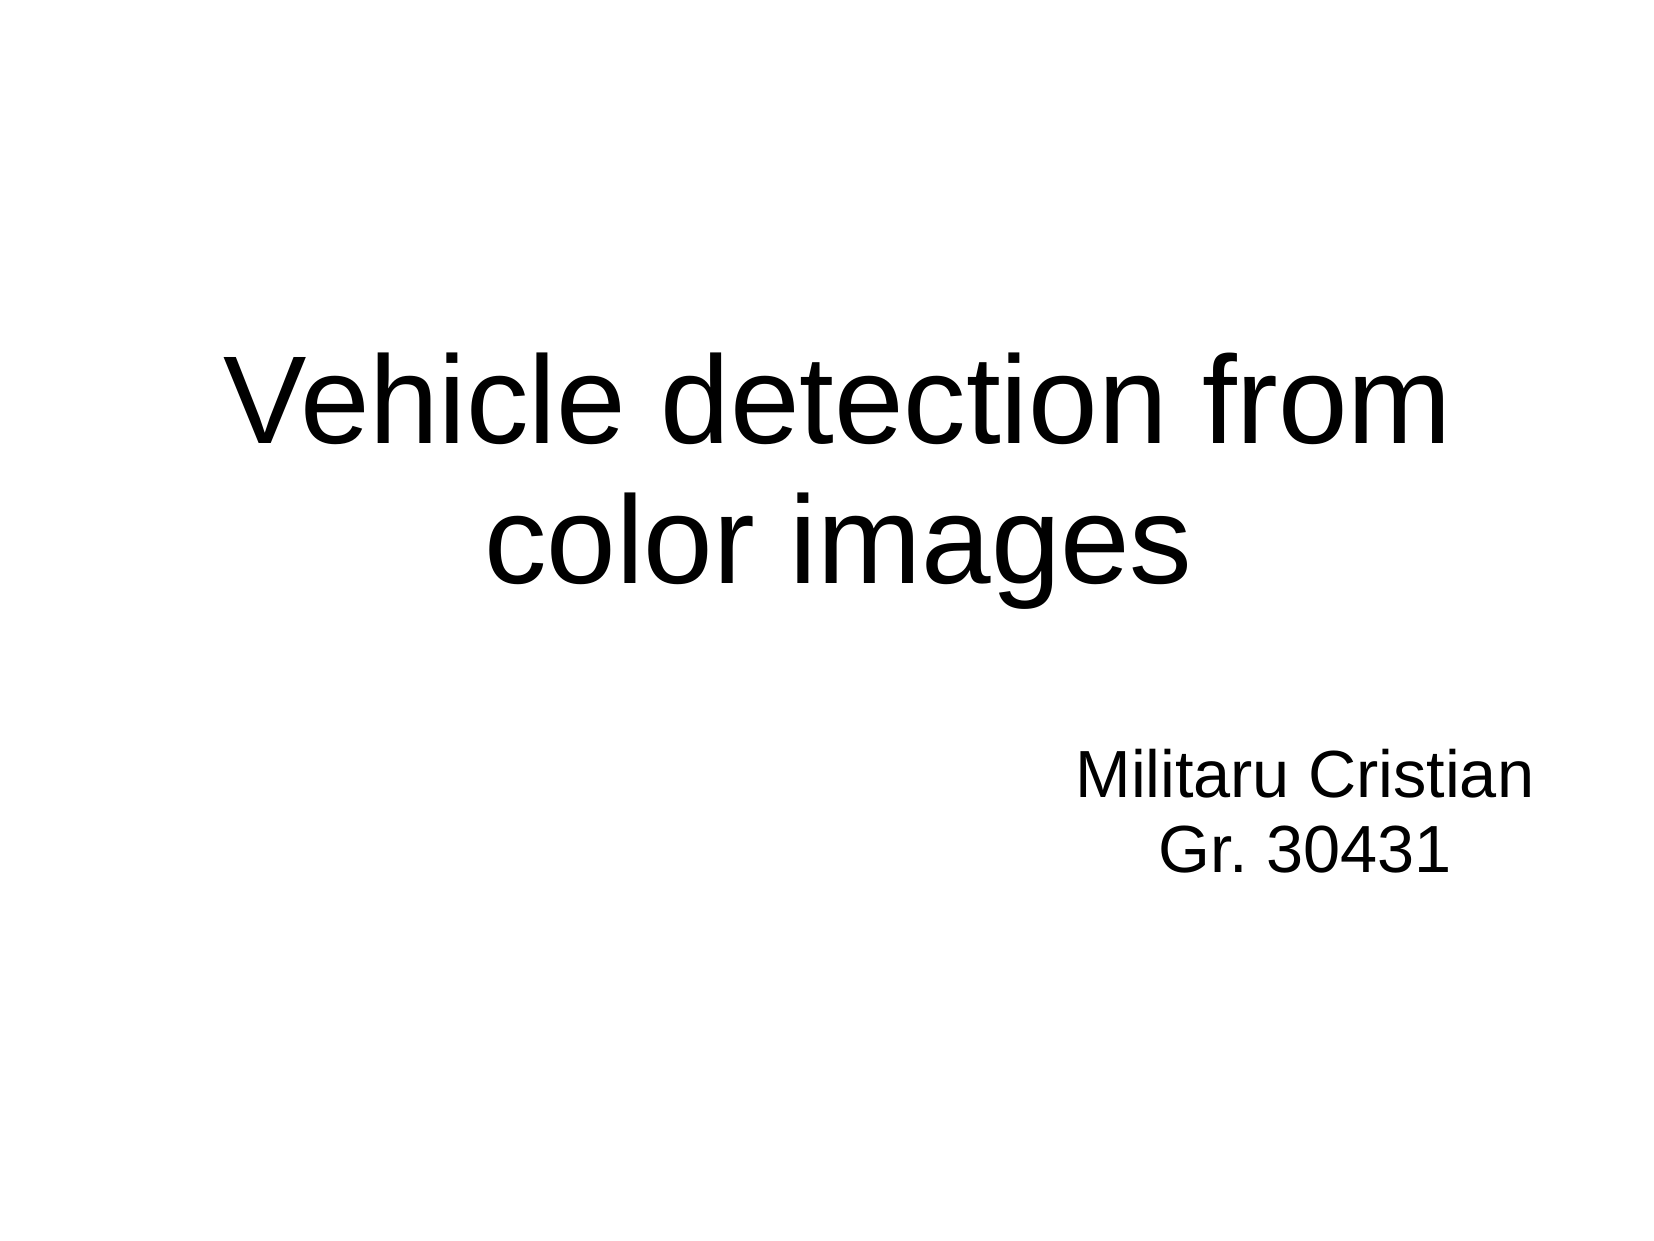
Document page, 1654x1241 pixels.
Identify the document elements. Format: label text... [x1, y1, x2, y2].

subtitle Militaru Cristian Gr. 30431 [1051, 696, 1560, 927]
title Vehicle detection from color images [94, 329, 1583, 610]
